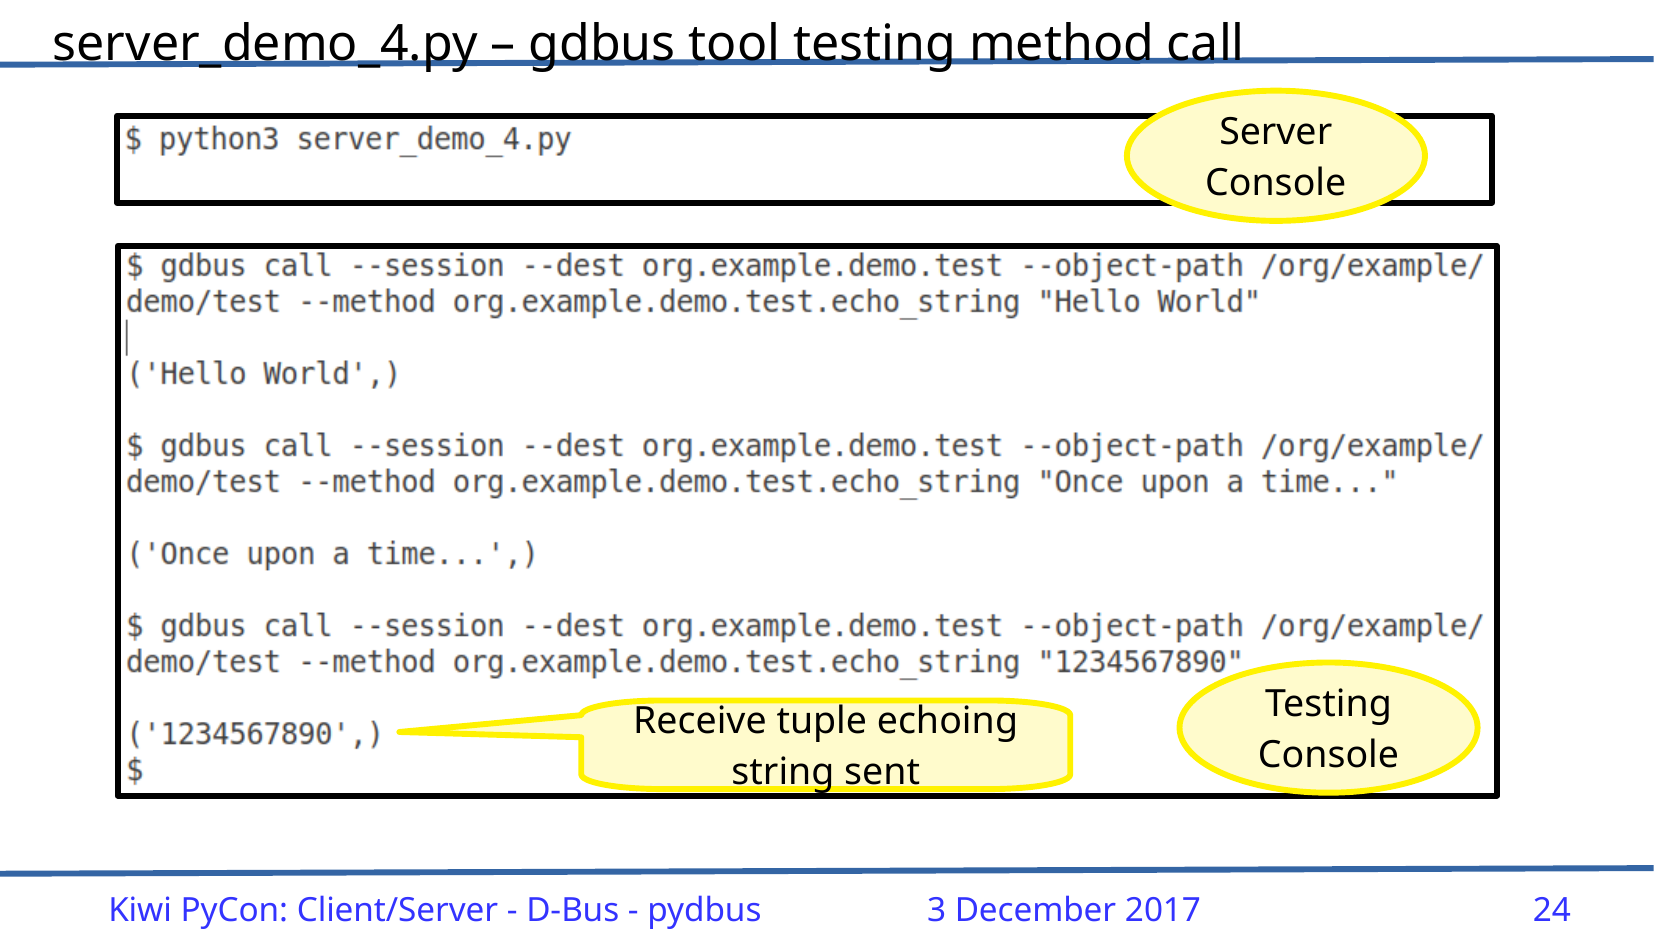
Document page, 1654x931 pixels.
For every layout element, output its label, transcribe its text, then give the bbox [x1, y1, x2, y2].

text_box server_demo_4.py – gdbus tool testing method call [37, 0, 1540, 76]
picture [1388, 118, 1489, 200]
picture [120, 118, 1164, 200]
text_box Receive tuple echoing string sent [399, 700, 1071, 790]
text_box Server Console [1126, 90, 1426, 221]
picture [120, 248, 1494, 793]
text_box Testing Console [1179, 662, 1478, 793]
